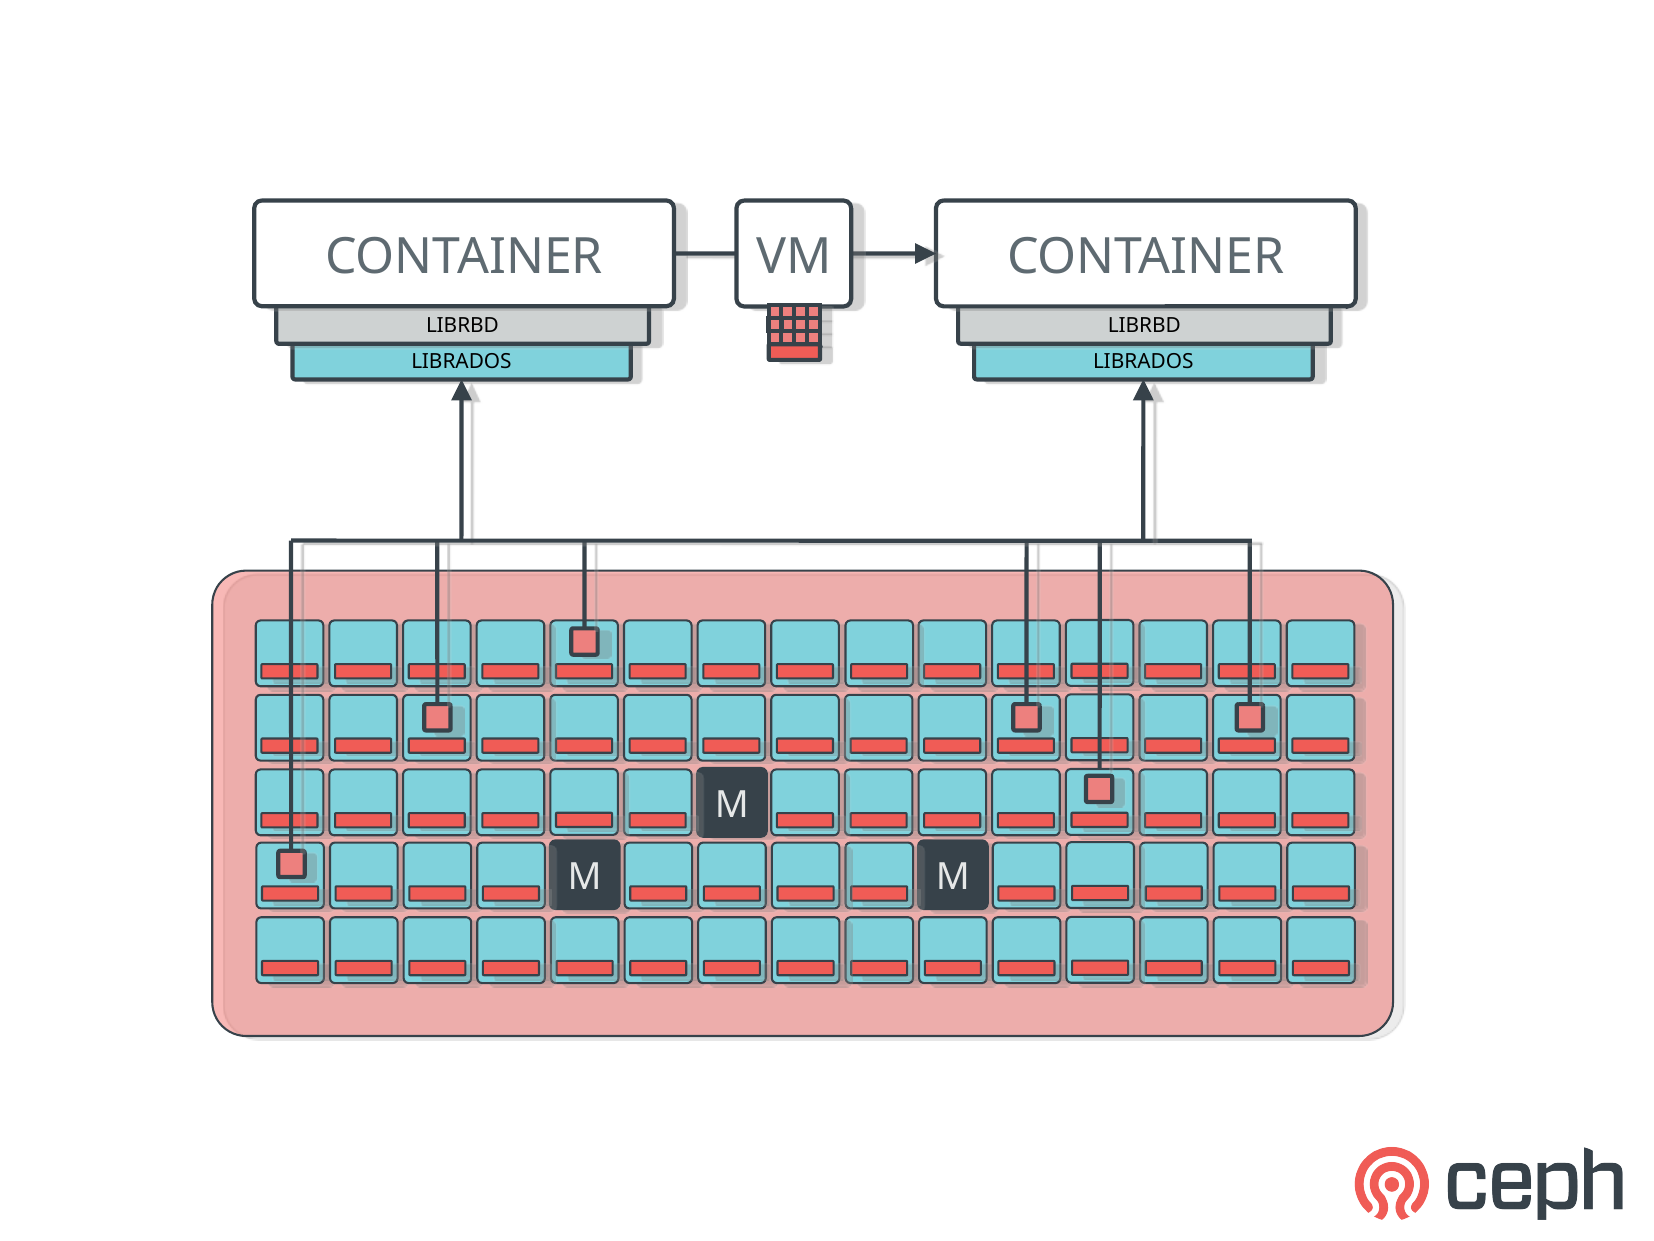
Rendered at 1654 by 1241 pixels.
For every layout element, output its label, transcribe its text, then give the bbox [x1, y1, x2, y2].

text_box CONTAINER [935, 200, 1356, 307]
text_box CONTAINER [254, 200, 674, 307]
text_box M [919, 841, 987, 909]
text_box LIBRBD [958, 307, 1331, 344]
text_box LIBRADOS [974, 344, 1313, 380]
text_box LIBRADOS [292, 344, 631, 380]
text_box M [550, 841, 619, 909]
text_box M [698, 769, 766, 836]
text_box VM [736, 200, 852, 307]
picture [1308, 1100, 1654, 1241]
text_box [212, 570, 1394, 1037]
text_box [768, 305, 821, 360]
text_box LIBRBD [276, 307, 650, 344]
